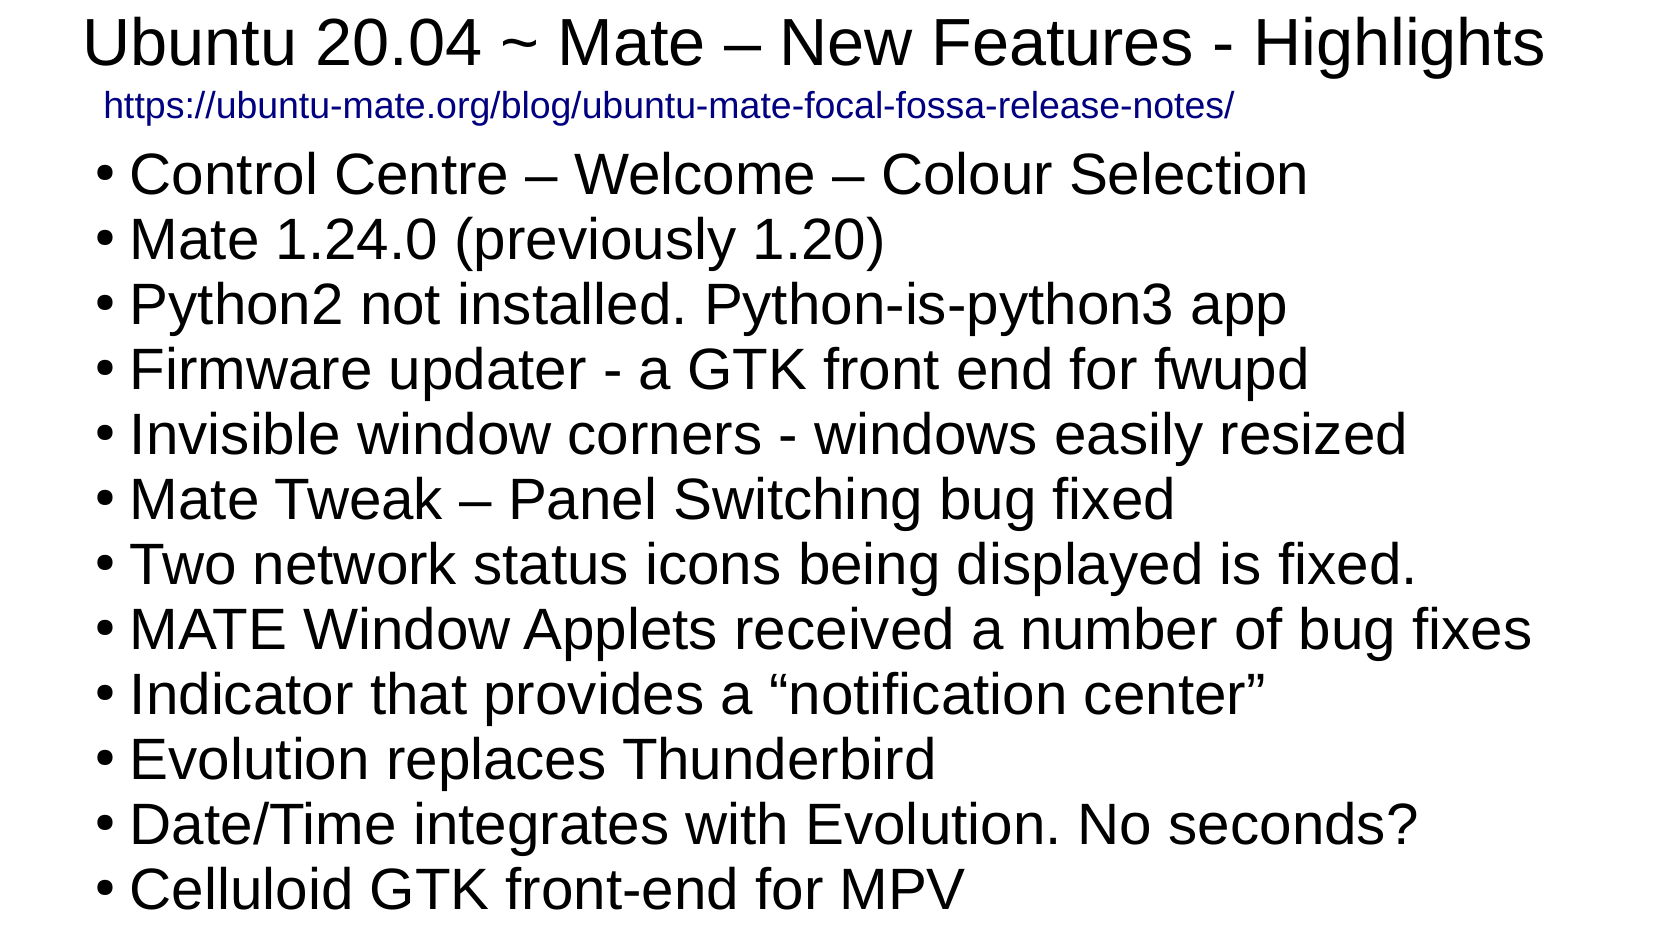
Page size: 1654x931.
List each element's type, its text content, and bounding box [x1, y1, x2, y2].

title Ubuntu 20.04 ~ Mate – New Features - Highlights [82, 4, 1571, 80]
text_box https://ubuntu-mate.org/blog/ubuntu-mate-focal-fossa-release-notes/ [88, 76, 1250, 176]
text_box Control Centre – Welcome – Colour Selection Mate 1.24.0 (previously 1.20) Python2 not installed. Python-is-python3 app Firmware updater - a GTK front end for fwupd Invisible window corners - windows easily resized Mate Tweak – Panel Switching bug fixed Two network status icons being displayed is fixed. MATE Window Applets received a number of bug fixes Indicator that provides a “notification center” Evolution replaces Thunderbird Date/Time integrates with Evolution. No seconds? Celluloid GTK front-end for MPV [94, 141, 1583, 931]
